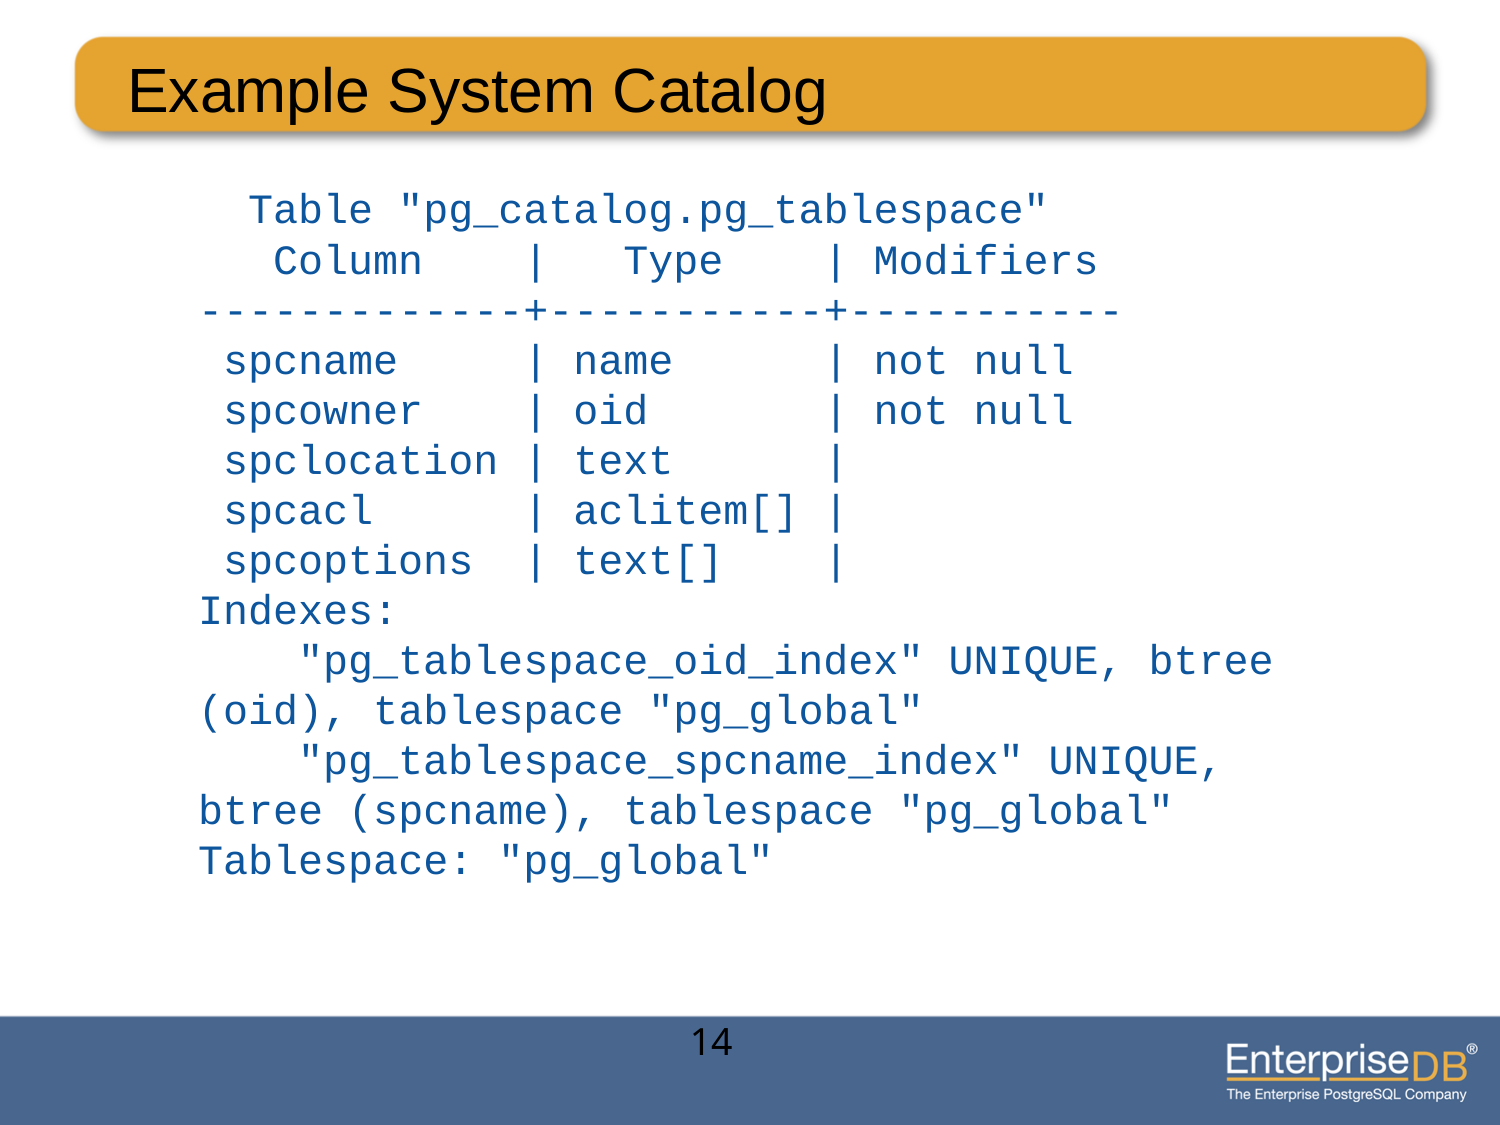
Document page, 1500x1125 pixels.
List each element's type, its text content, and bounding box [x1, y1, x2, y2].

picture [0, 0, 1500, 1125]
slide_number <number> [675, 1010, 825, 1125]
list Table "pg_catalog.pg_tablespace" Column | Type | Modifiers -------------+-----------+----------- spcname | name | not null spcowner | oid | not null spclocation | text | spcacl | aclitem[] | spcoptions | text[] | Indexes: "pg_tablespace_oid_index" UNIQUE, btree (oid), tablespace "pg_global" "pg_tablespace_spcname_index" UNIQUE, btree (spcname), tablespace "pg_global" Tablespace: "pg_global" [112, 174, 1388, 963]
title Example System Catalog [112, 37, 1388, 138]
